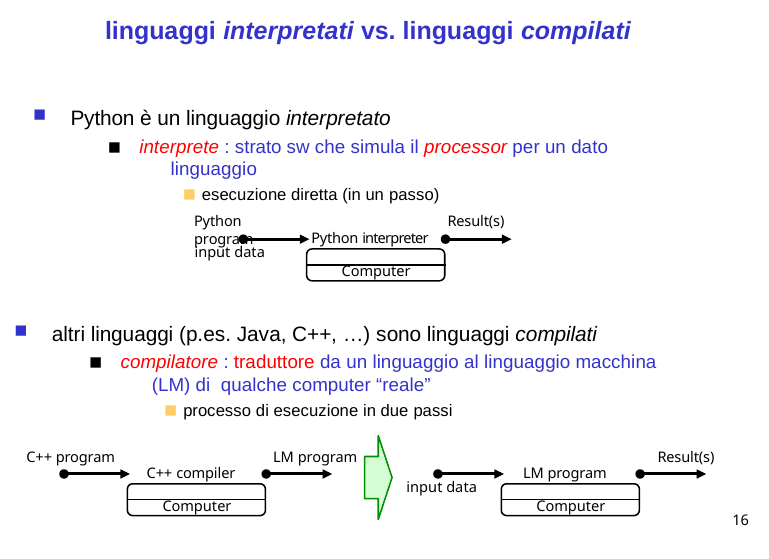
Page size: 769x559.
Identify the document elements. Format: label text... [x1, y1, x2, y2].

text_box Python è un linguaggio interpretato interprete : strato sw che simula il processor per un dato linguaggio esecuzione diretta (in un passo) [29, 97, 659, 184]
text_box [494, 469, 504, 479]
text_box Python interpreter Computer [304, 227, 436, 280]
text_box input data [404, 475, 478, 498]
text_box [59, 469, 69, 479]
text_box [238, 234, 249, 240]
text_box input data [192, 240, 266, 263]
text_box C++ compiler Computer [146, 467, 236, 517]
title linguaggi interpretati vs. linguaggi compilati [102, 12, 633, 47]
text_box [433, 469, 443, 475]
text_box [635, 469, 645, 479]
text_box [261, 469, 271, 479]
text_box [322, 469, 333, 479]
text_box LM program Computer [522, 467, 608, 517]
text_box Result(s) [445, 210, 511, 232]
text_box [440, 234, 451, 244]
text_box 16 [730, 509, 750, 531]
text_box altri linguaggi (p.es. Java, C++, …) sono linguaggi compilati compilatore : traduttore da un linguaggio al linguaggio macchina (LM) di qualche computer “reale” processo di esecuzione in due passi C++ program LM program Result(s) [10, 313, 721, 467]
text_box Python program [192, 210, 303, 232]
text_box [696, 469, 707, 479]
text_box [501, 234, 512, 244]
text_box [299, 234, 304, 244]
text_box [366, 447, 391, 508]
text_box [120, 469, 130, 479]
